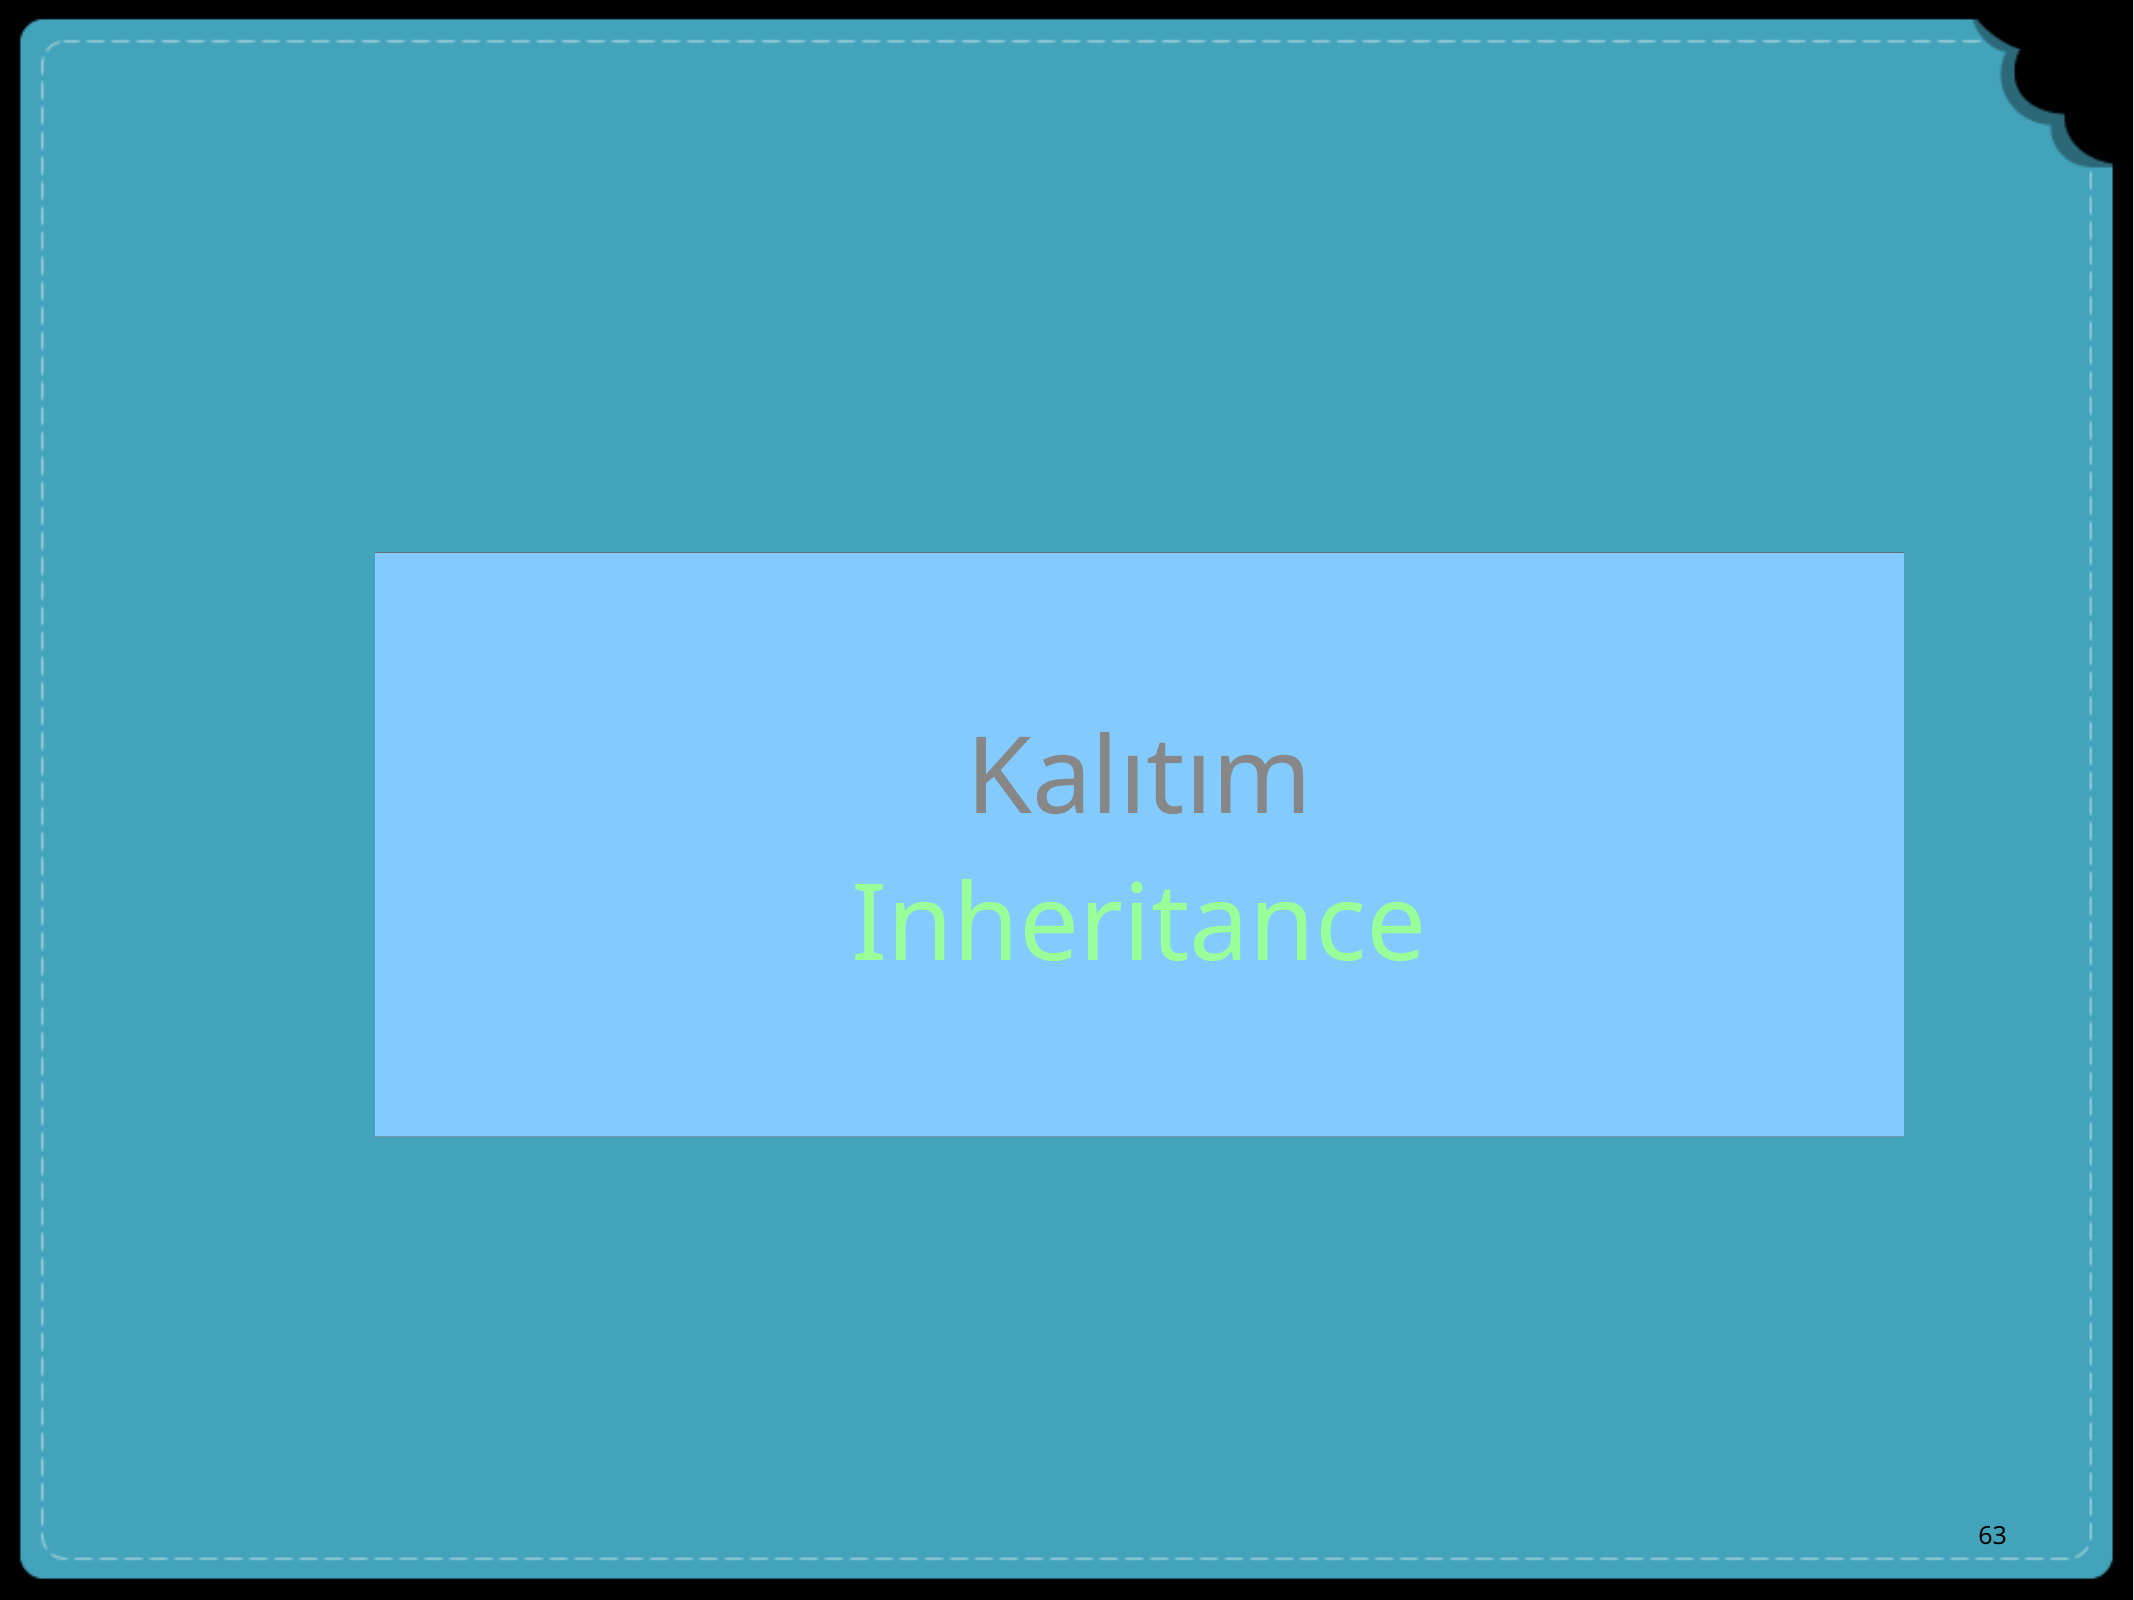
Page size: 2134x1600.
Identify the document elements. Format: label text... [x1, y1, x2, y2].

picture [0, 0, 2134, 1600]
subtitle Kalıtım Inheritance [375, 552, 1904, 1137]
